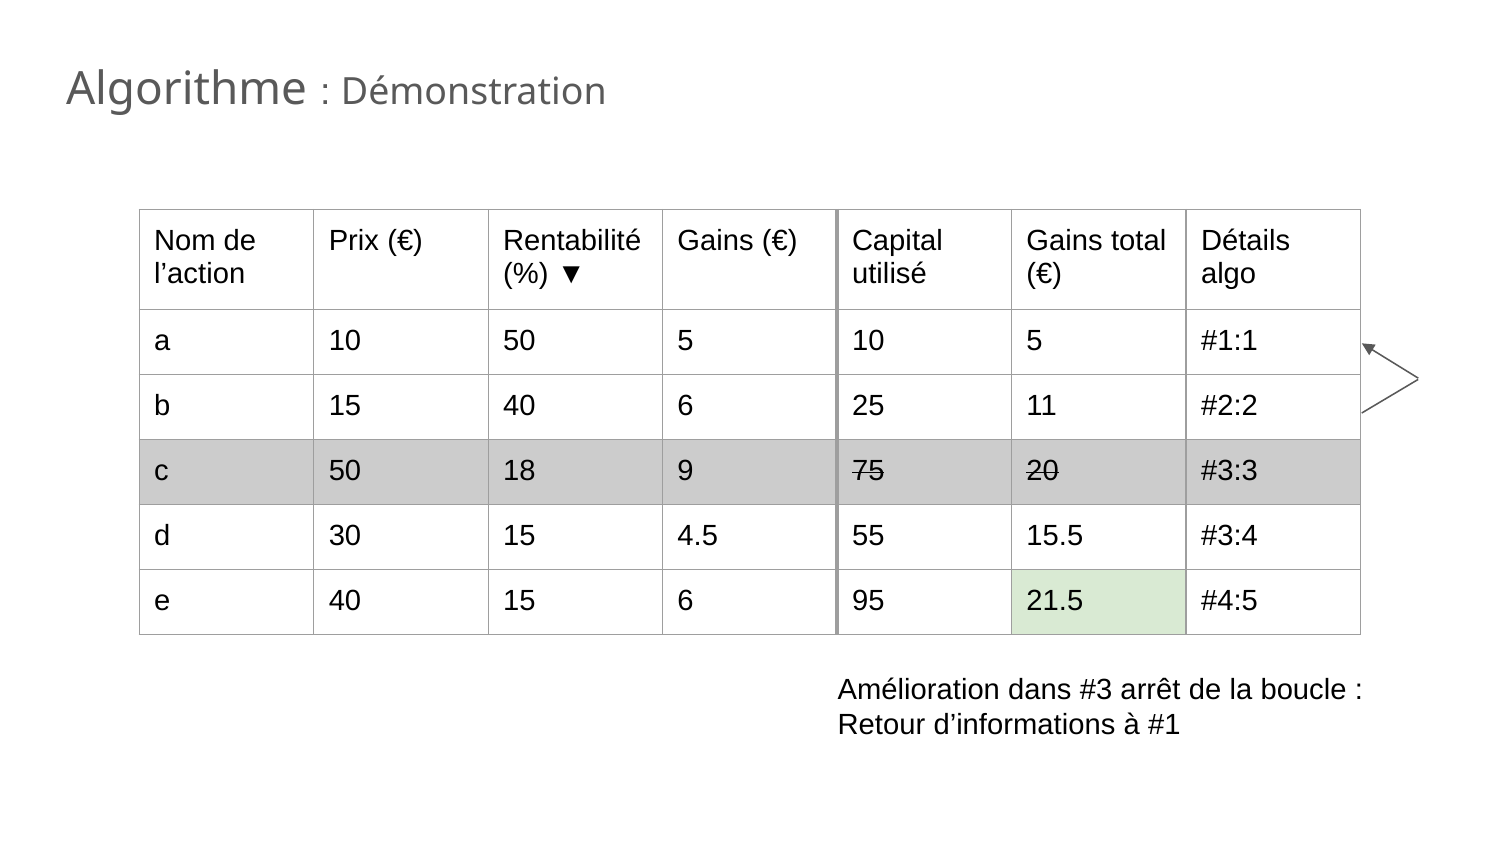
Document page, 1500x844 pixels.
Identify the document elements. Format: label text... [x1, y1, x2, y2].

table_cell 5 [1012, 310, 1185, 374]
table_cell 18 [489, 440, 662, 504]
table_cell #4:5 [1187, 570, 1360, 634]
table_cell b [140, 375, 313, 439]
list Algorithme : Démonstration [51, 35, 1449, 129]
table_cell #2:2 [1187, 375, 1360, 439]
table_header Détails algo [1187, 210, 1360, 309]
table_cell 25 [839, 375, 1011, 439]
table_cell #1:1 [1187, 310, 1360, 374]
table_cell 20 [1012, 440, 1185, 504]
table_cell c [140, 440, 313, 504]
table_cell #3:3 [1187, 440, 1360, 504]
table_header Capital utilisé [839, 210, 1011, 309]
table_header Prix (€) [314, 210, 488, 309]
table_cell 10 [839, 310, 1011, 374]
table_header Gains total (€) [1012, 210, 1185, 309]
table_cell 40 [489, 375, 662, 439]
text_box Amélioration dans #3 arrêt de la boucle : Retour d’informations à #1 [822, 655, 1412, 756]
table_cell 30 [314, 505, 488, 569]
table_cell 15 [489, 505, 662, 569]
table_cell 55 [839, 505, 1011, 569]
table_cell 9 [663, 440, 835, 504]
table_cell e [140, 570, 313, 634]
table_cell 15 [489, 570, 662, 634]
table_cell 15 [314, 375, 488, 439]
table_cell a [140, 310, 313, 374]
table_cell 21.5 [1012, 570, 1185, 634]
table_cell 10 [314, 310, 488, 374]
table_header Nom de l’action [140, 210, 313, 309]
table_cell 40 [314, 570, 488, 634]
table_cell 75 [839, 440, 1011, 504]
table_header Gains (€) [663, 210, 835, 309]
table_cell 5 [663, 310, 835, 374]
table_cell 6 [663, 570, 835, 634]
table_cell 15.5 [1012, 505, 1185, 569]
table_cell 50 [314, 440, 488, 504]
table_cell 6 [663, 375, 835, 439]
table_cell 4.5 [663, 505, 835, 569]
table_cell d [140, 505, 313, 569]
table_cell 95 [839, 570, 1011, 634]
table_header Rentabilité (%) ▼ [489, 210, 662, 309]
table_cell #3:4 [1187, 505, 1360, 569]
table_cell 50 [489, 310, 662, 374]
table_cell 11 [1012, 375, 1185, 439]
